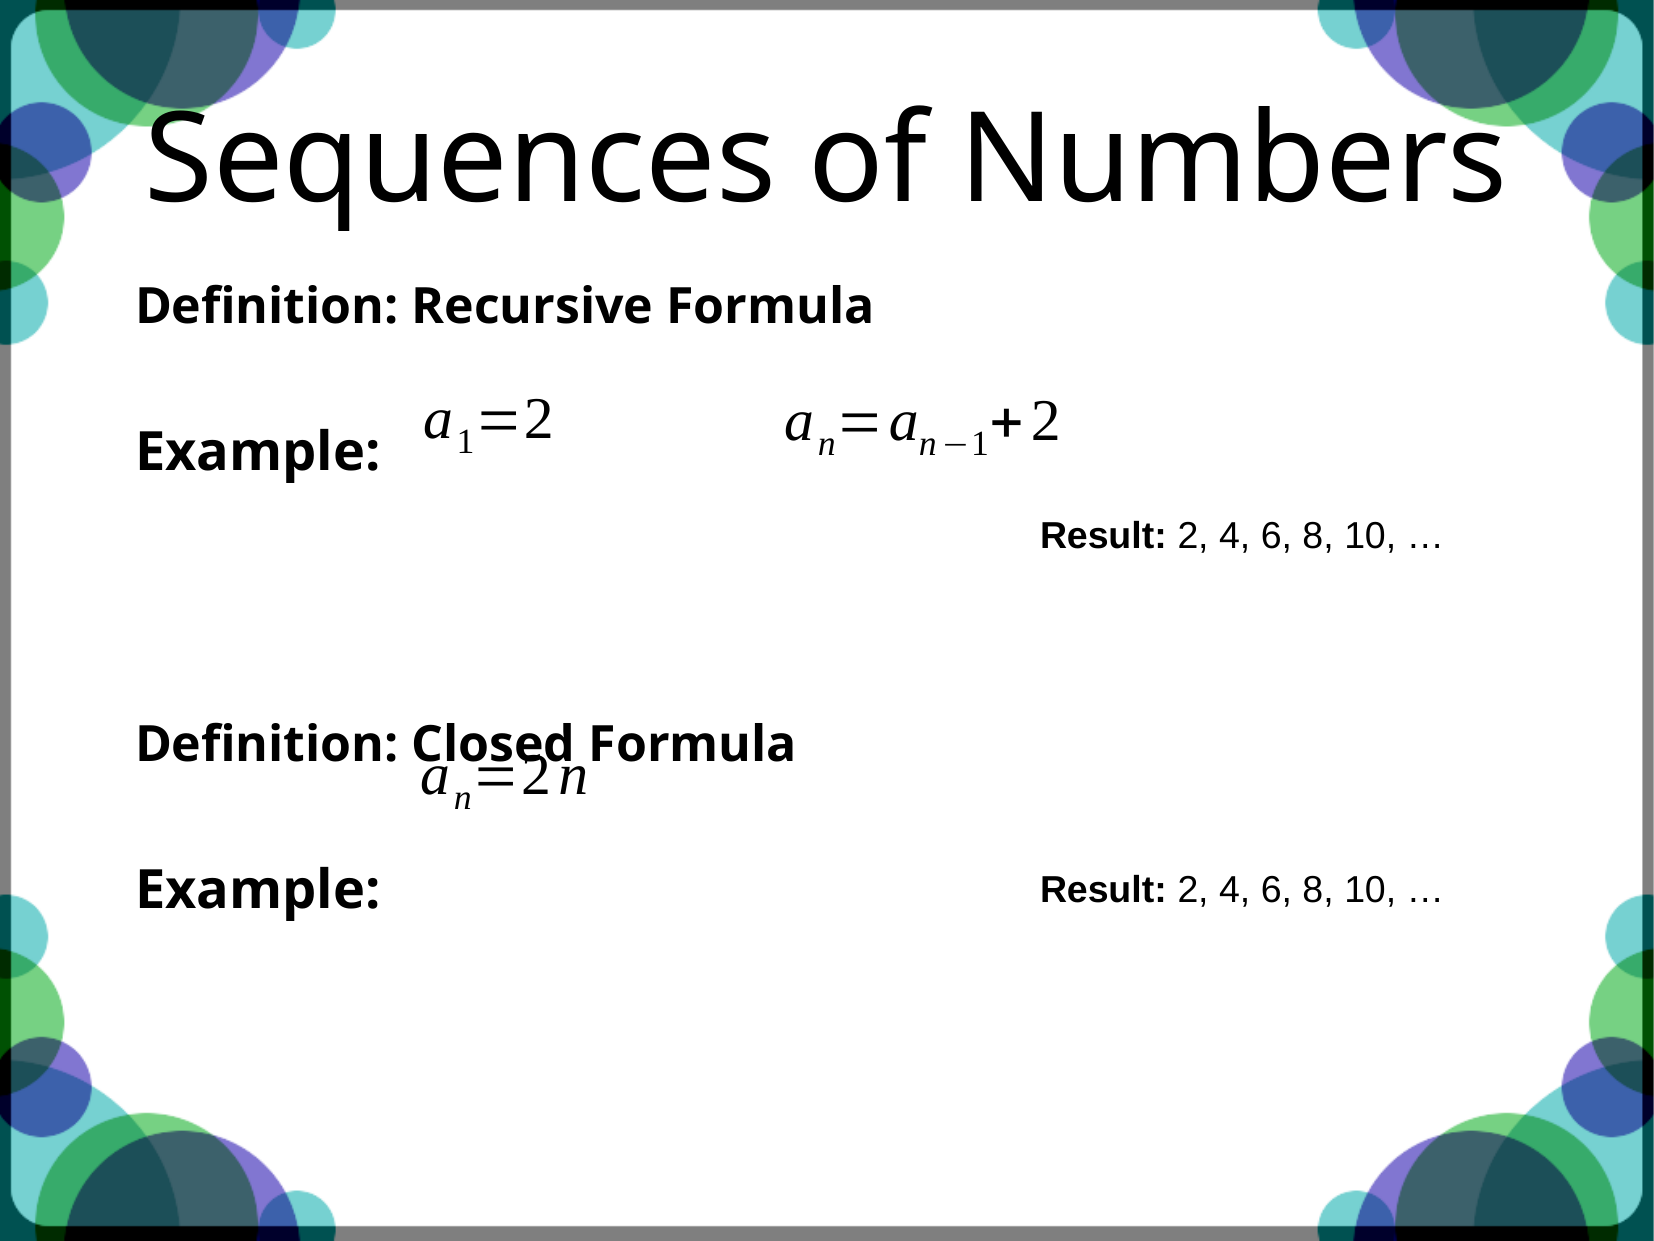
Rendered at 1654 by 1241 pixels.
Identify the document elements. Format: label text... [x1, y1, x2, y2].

text_box Result: 2, 4, 6, 8, 10, … [536, 507, 1470, 564]
chart [405, 742, 605, 817]
text_box Definition: Recursive Formula Example: Definition: Closed Formula Example: [135, 270, 1531, 943]
text_box Result: 2, 4, 6, 8, 10, … [536, 861, 1470, 919]
picture [0, 0, 1654, 1241]
chart [769, 388, 1074, 463]
title Sequences of Numbers [82, 49, 1571, 257]
chart [408, 387, 569, 462]
